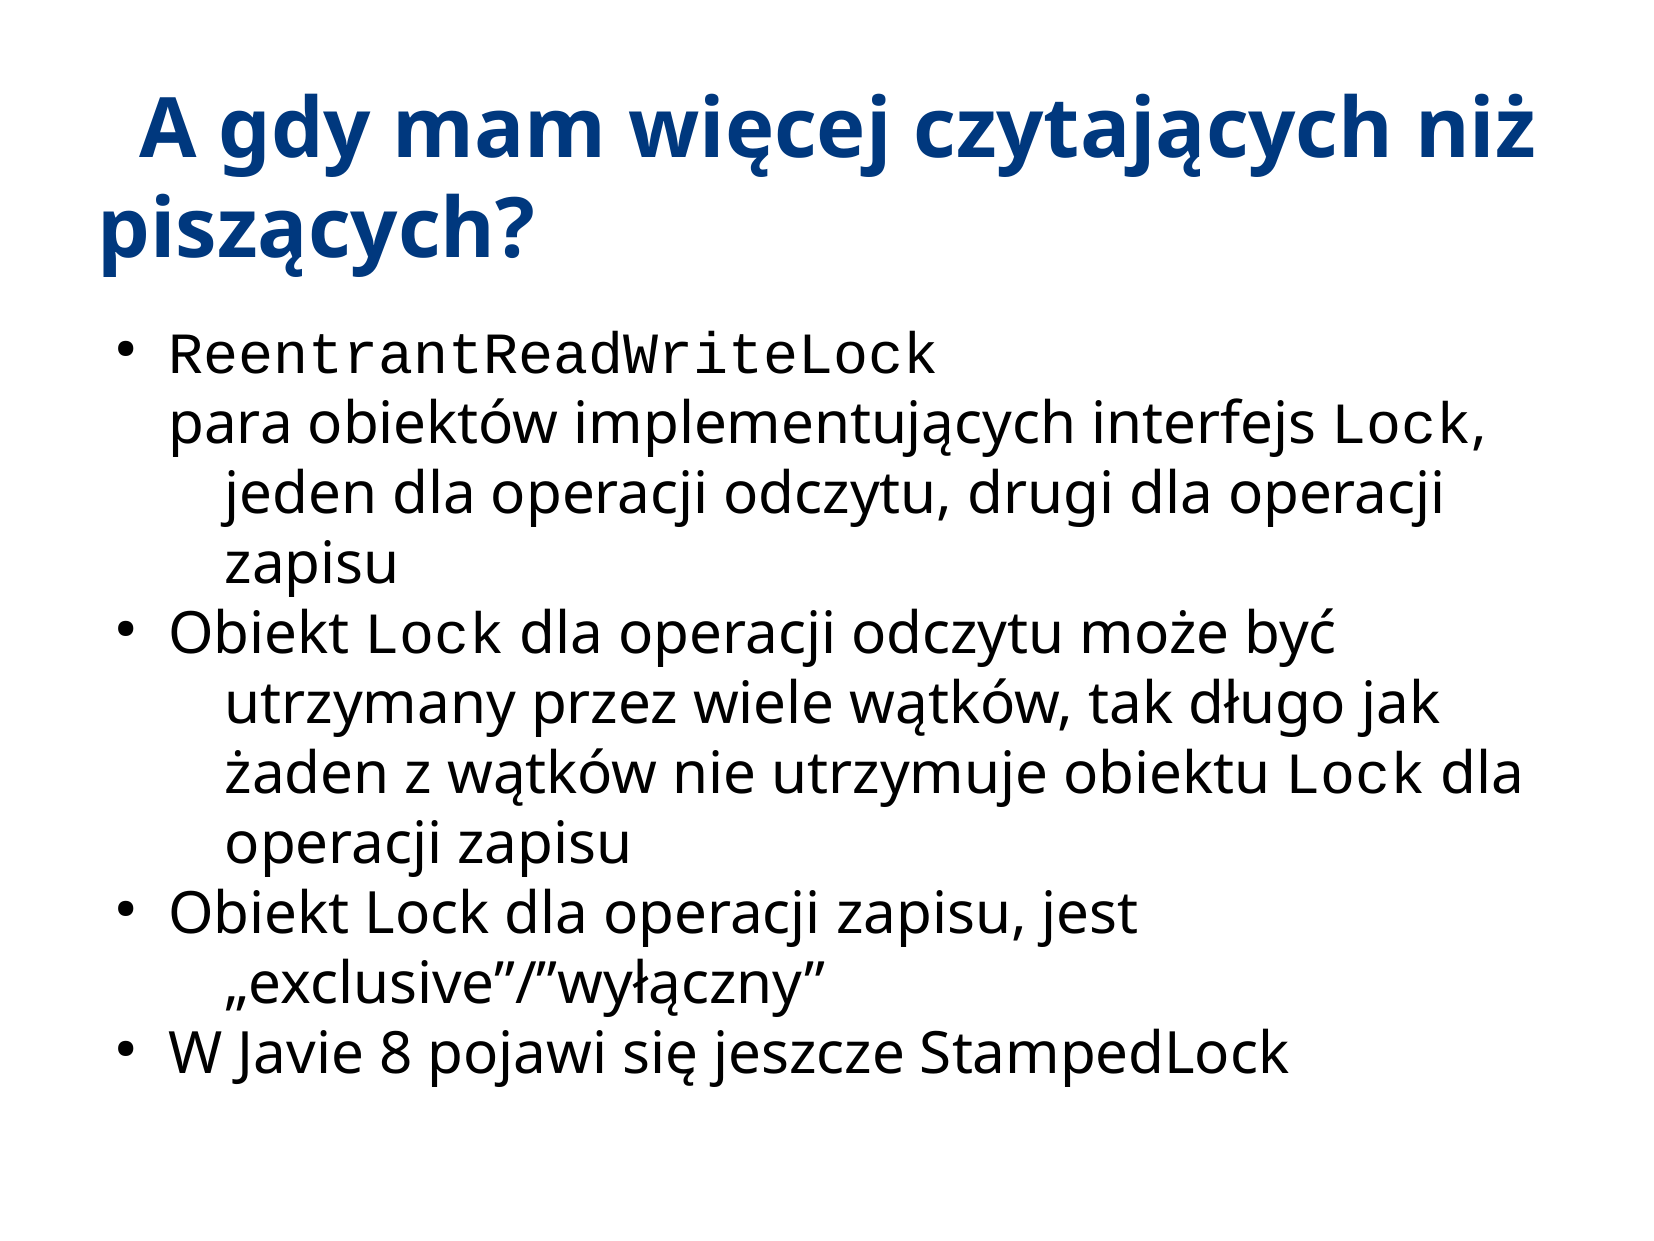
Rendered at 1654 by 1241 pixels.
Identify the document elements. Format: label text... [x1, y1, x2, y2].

title A gdy mam więcej czytających niż piszących? [82, 49, 1571, 290]
list ReentrantReadWriteLock para obiektów implementujących interfejs Lock, jeden dla operacji odczytu, drugi dla operacji zapisu Obiekt Lock dla operacji odczytu może być utrzymany przez wiele wątków, tak długo jak żaden z wątków nie utrzymuje obiektu Lock dla operacji zapisu Obiekt Lock dla operacji zapisu, jest „exclusive”/”wyłączny” W Javie 8 pojawi się jeszcze StampedLock [82, 299, 1571, 1176]
